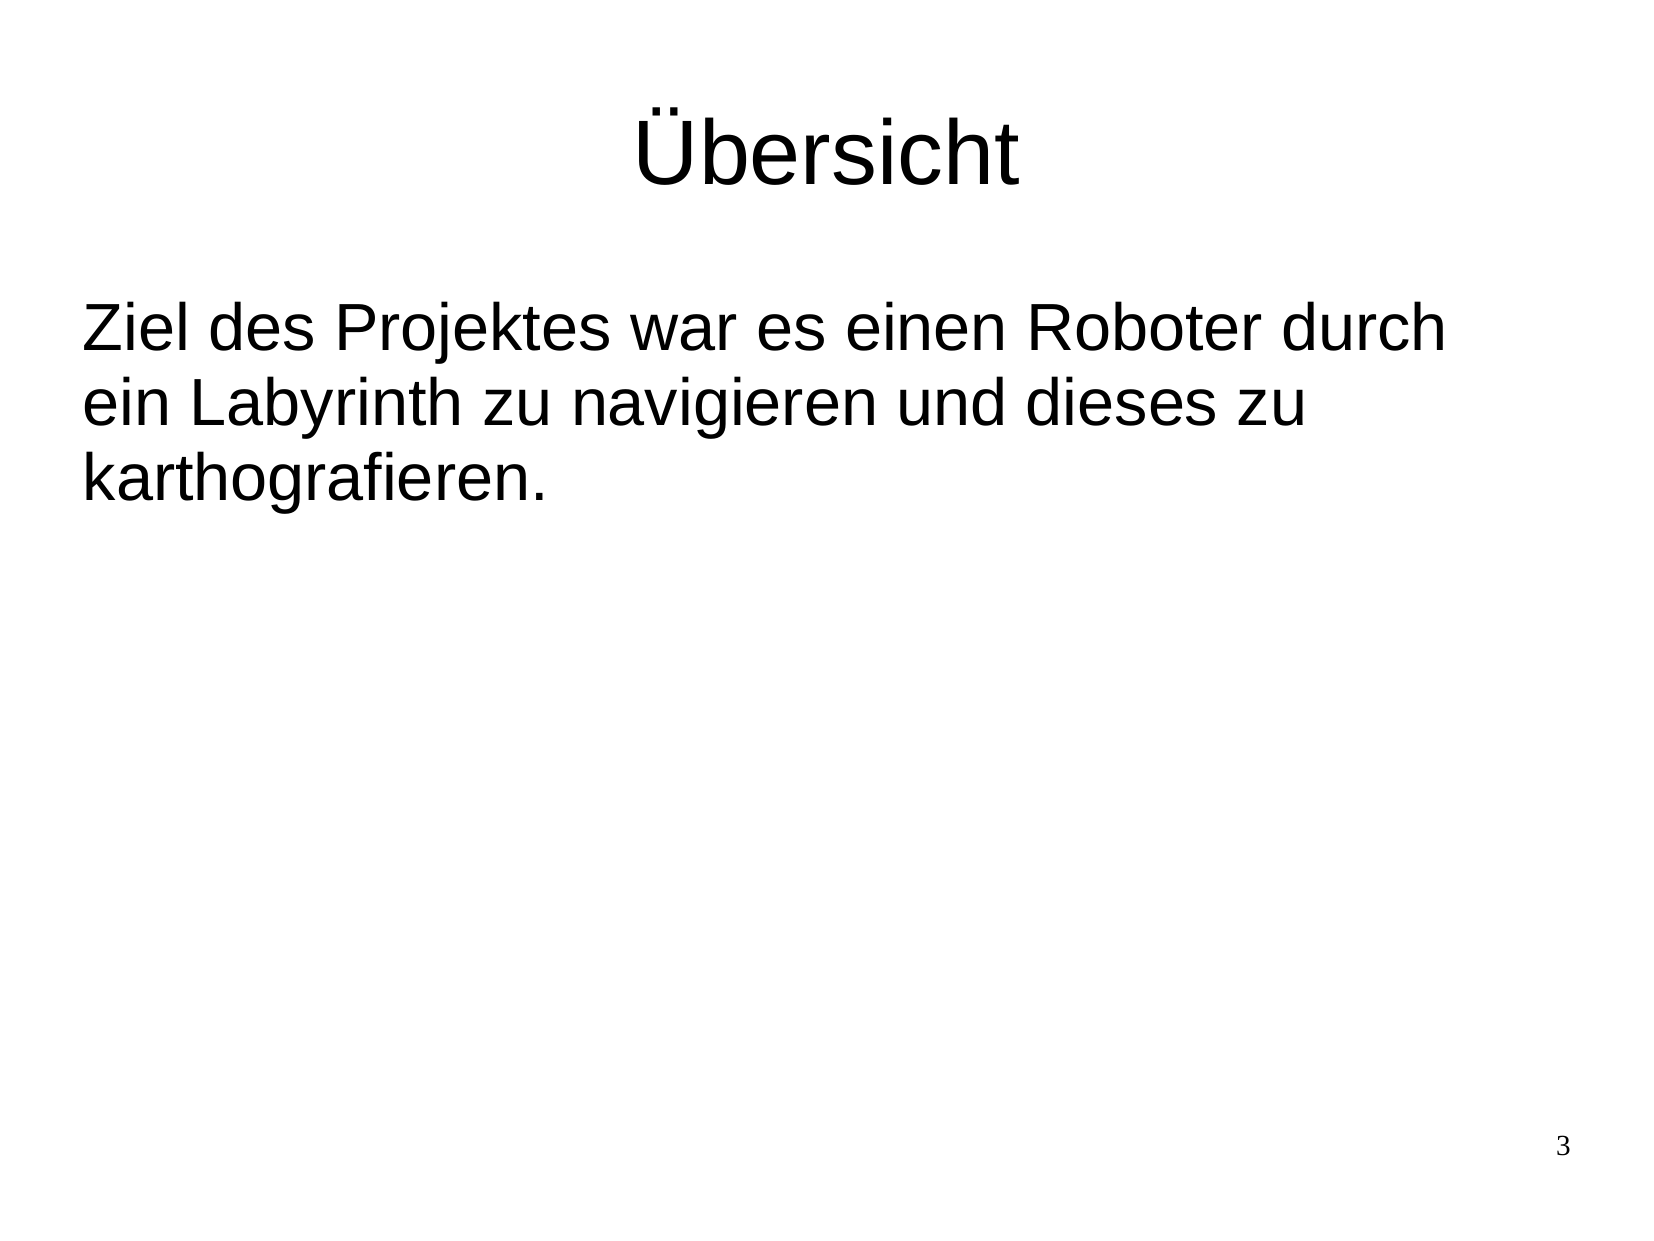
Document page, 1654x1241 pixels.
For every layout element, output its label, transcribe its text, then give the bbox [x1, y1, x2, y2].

title Übersicht [82, 49, 1571, 257]
list Ziel des Projektes war es einen Roboter durch ein Labyrinth zu navigieren und dieses zu karthografieren. [82, 290, 1538, 544]
